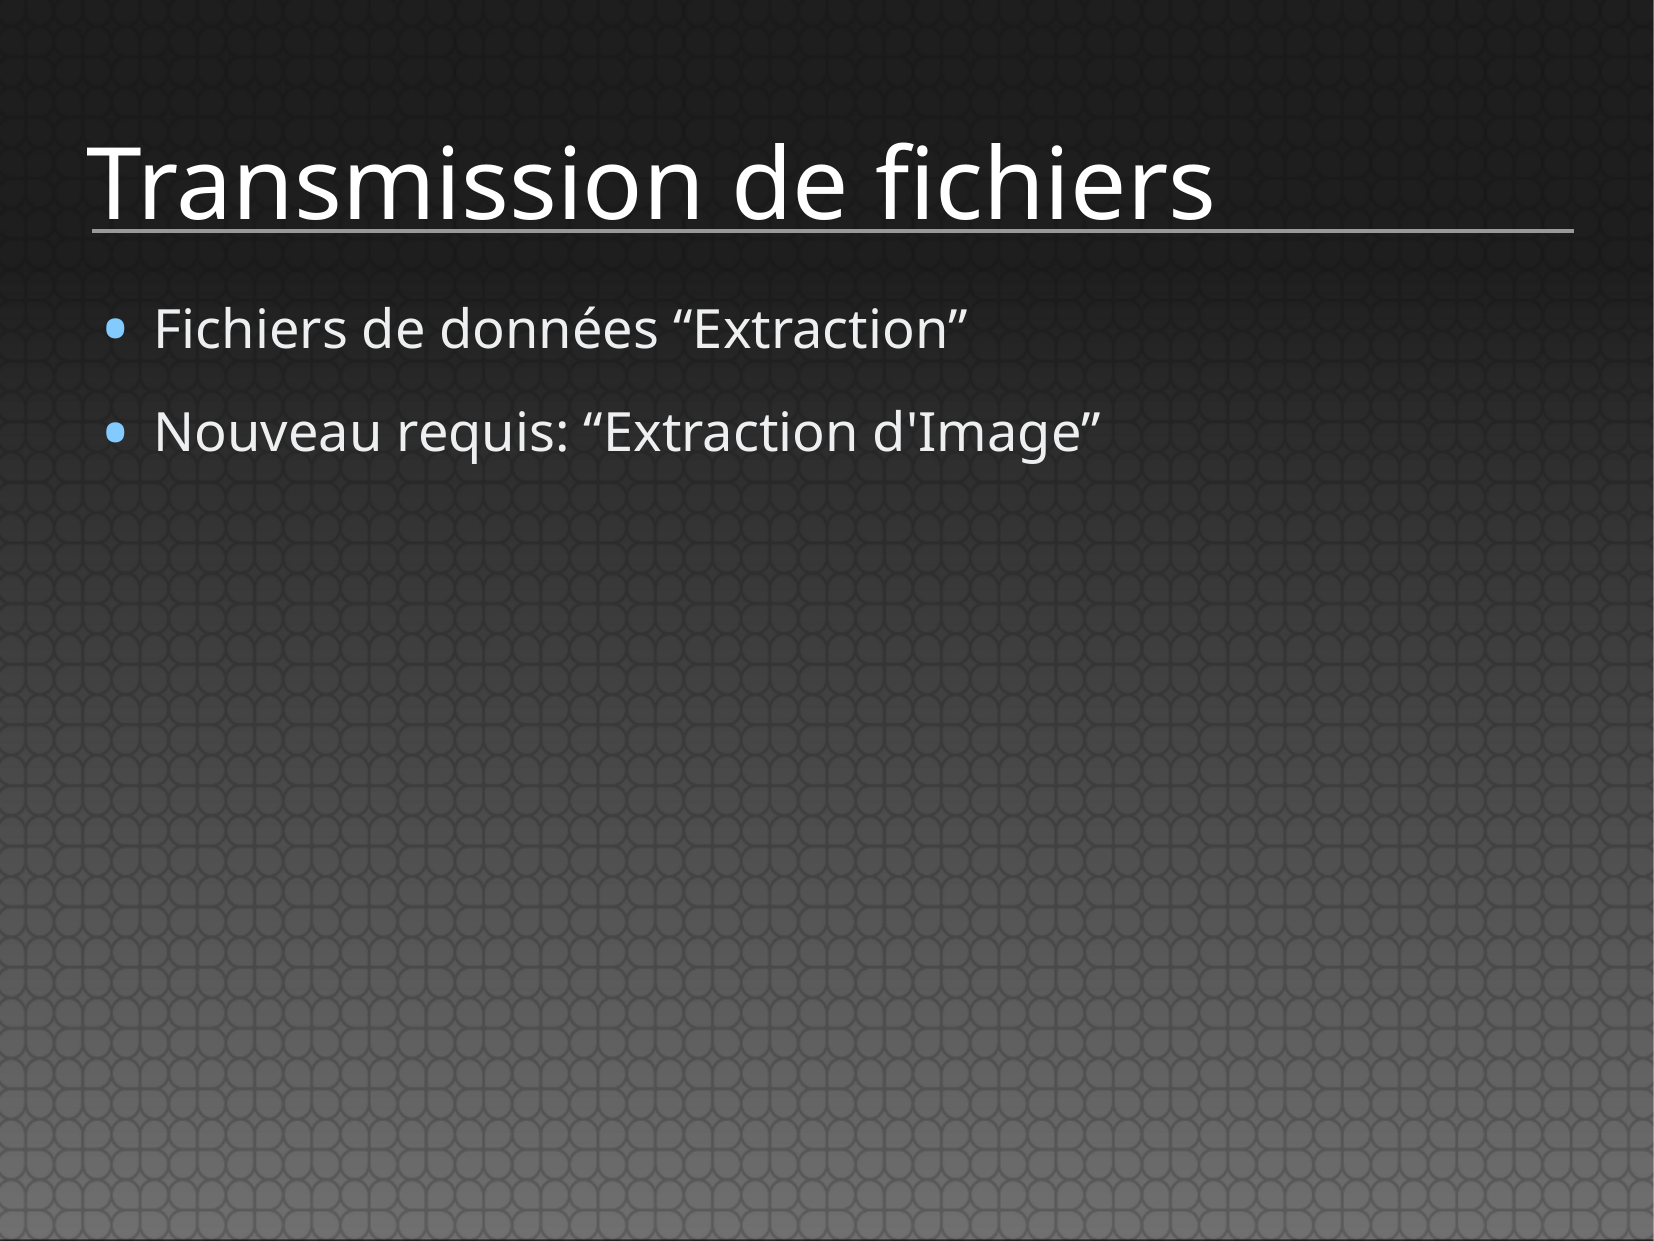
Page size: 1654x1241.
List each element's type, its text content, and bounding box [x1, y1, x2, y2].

list Fichiers de données “Extraction” Nouveau requis: “Extraction d'Image” [82, 290, 1571, 531]
picture [0, 0, 1654, 1241]
title Transmission de fichiers [86, 112, 1576, 249]
